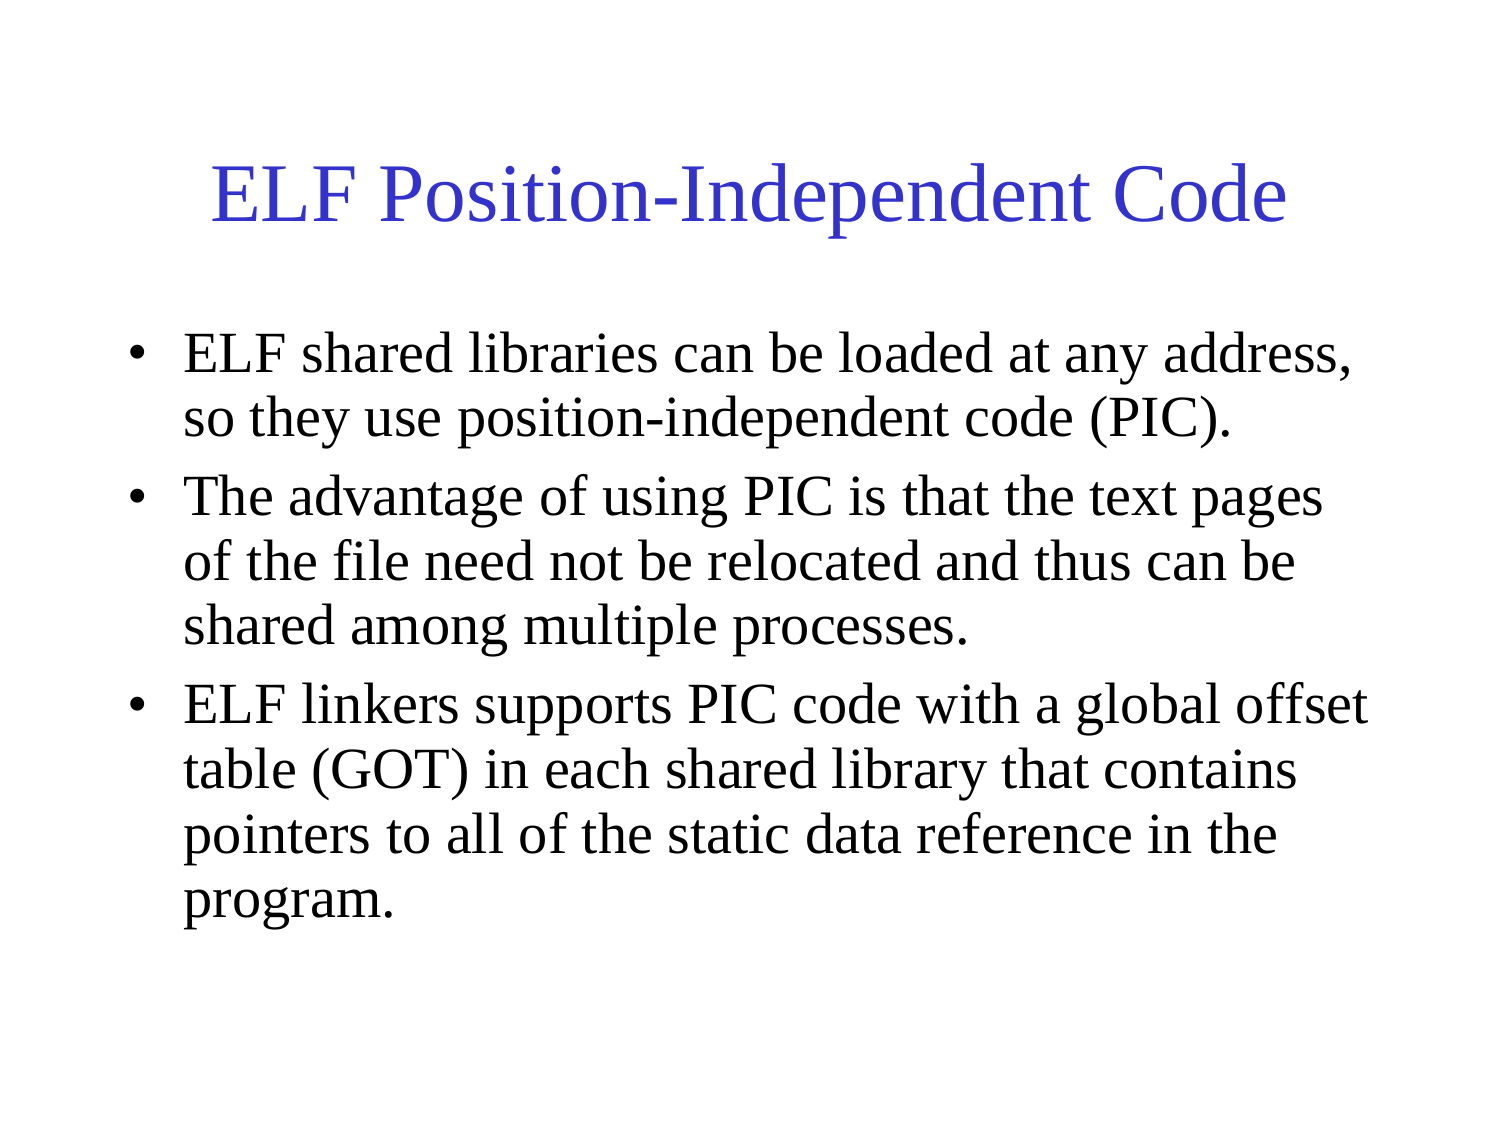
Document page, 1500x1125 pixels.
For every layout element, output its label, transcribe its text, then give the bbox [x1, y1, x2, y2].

list ELF shared libraries can be loaded at any address, so they use position-independent code (PIC). The advantage of using PIC is that the text pages of the file need not be relocated and thus can be shared among multiple processes. ELF linkers supports PIC code with a global offset table (GOT) in each shared library that contains pointers to all of the static data reference in the program. [112, 312, 1388, 1000]
title ELF Position-Independent Code [112, 99, 1388, 288]
